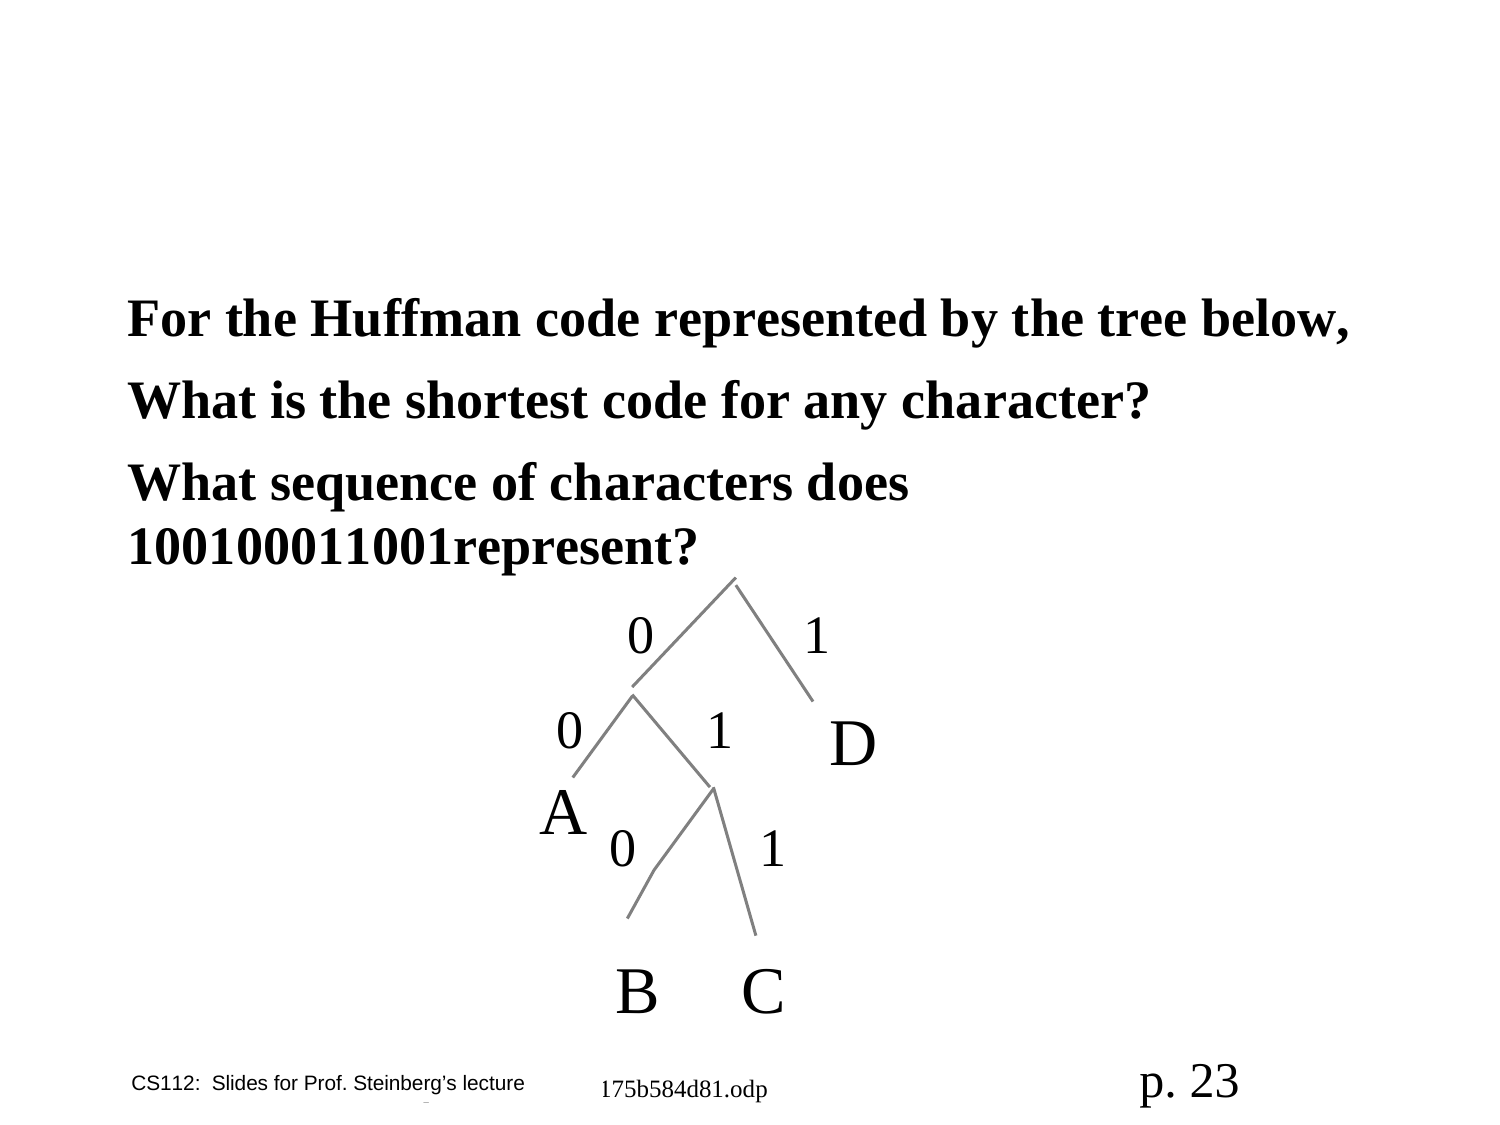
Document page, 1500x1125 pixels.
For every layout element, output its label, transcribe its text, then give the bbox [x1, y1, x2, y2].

text_box D [814, 691, 890, 787]
list For the Huffman code represented by the tree below, What is the shortest code for any character? What sequence of characters does 100100011001represent? [112, 274, 1413, 928]
text_box C [726, 938, 802, 1034]
text_box 0 1 [612, 592, 882, 685]
text_box B [600, 938, 676, 1034]
text_box 0 1 [541, 686, 812, 780]
text_box 0 1 [594, 804, 865, 898]
text_box A [525, 760, 600, 856]
